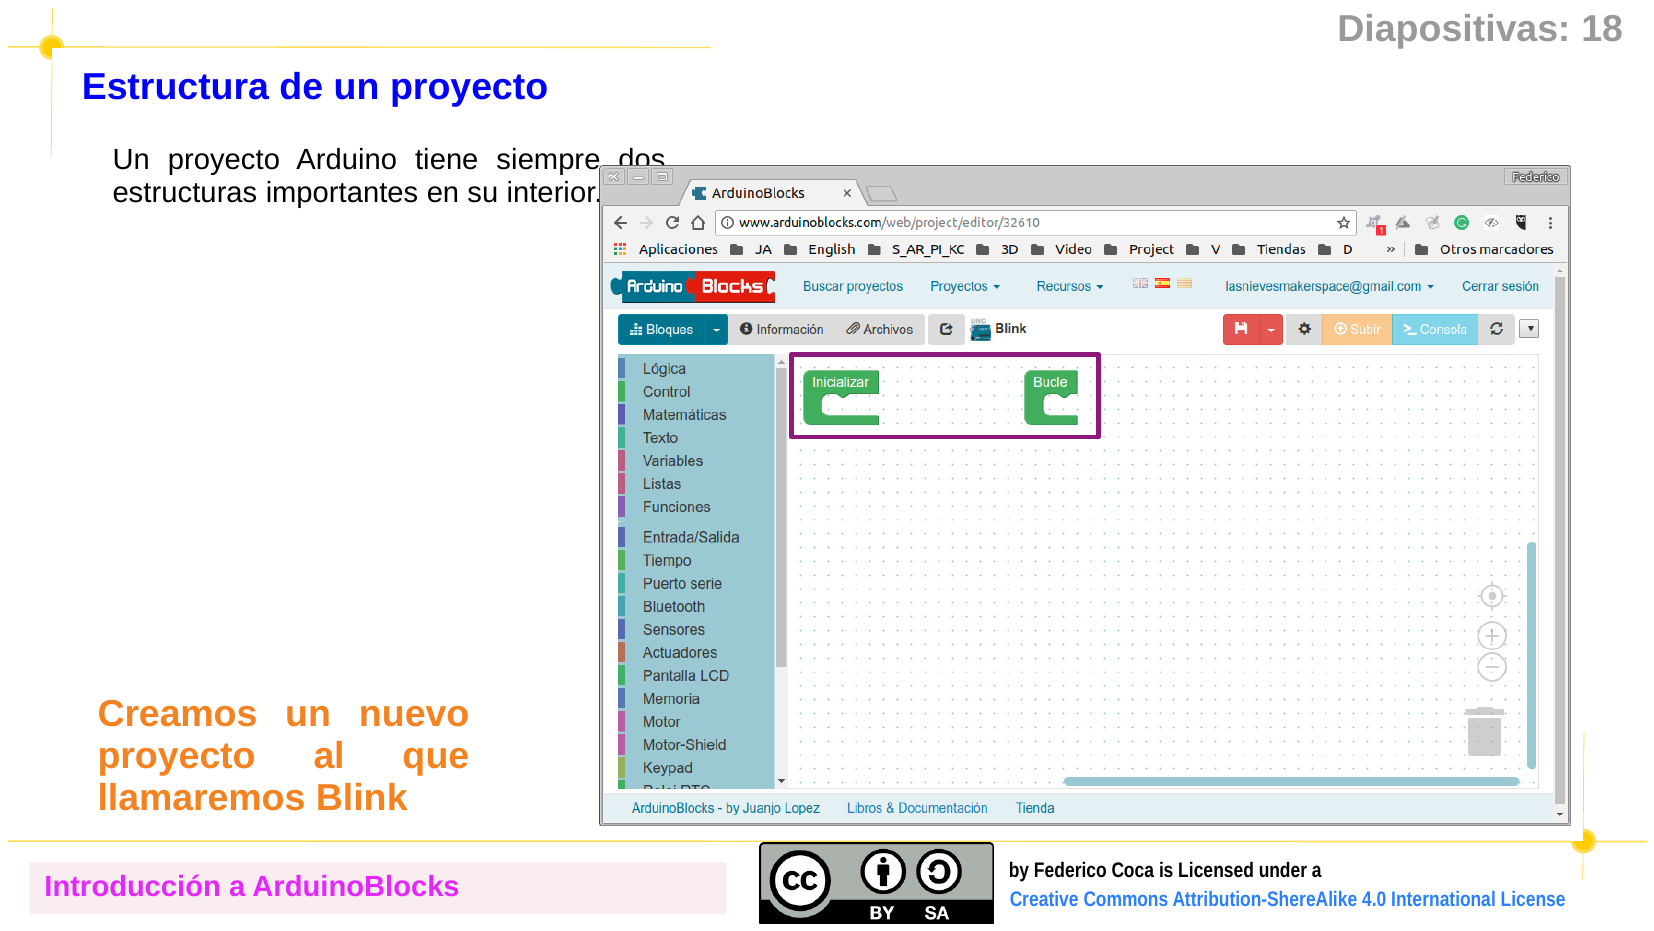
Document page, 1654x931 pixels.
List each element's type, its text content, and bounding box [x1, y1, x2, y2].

text_box Estructura de un proyecto [67, 58, 1207, 116]
text_box Introducción a ArduinoBlocks [29, 862, 727, 915]
picture [599, 165, 1571, 826]
text_box Creamos un nuevo proyecto al que llamaremos Blink [82, 685, 485, 826]
text_box Un proyecto Arduino tiene siempre dos estructuras importantes en su interior. [97, 135, 682, 249]
text_box Diapositivas: 18 [1322, 0, 1644, 57]
